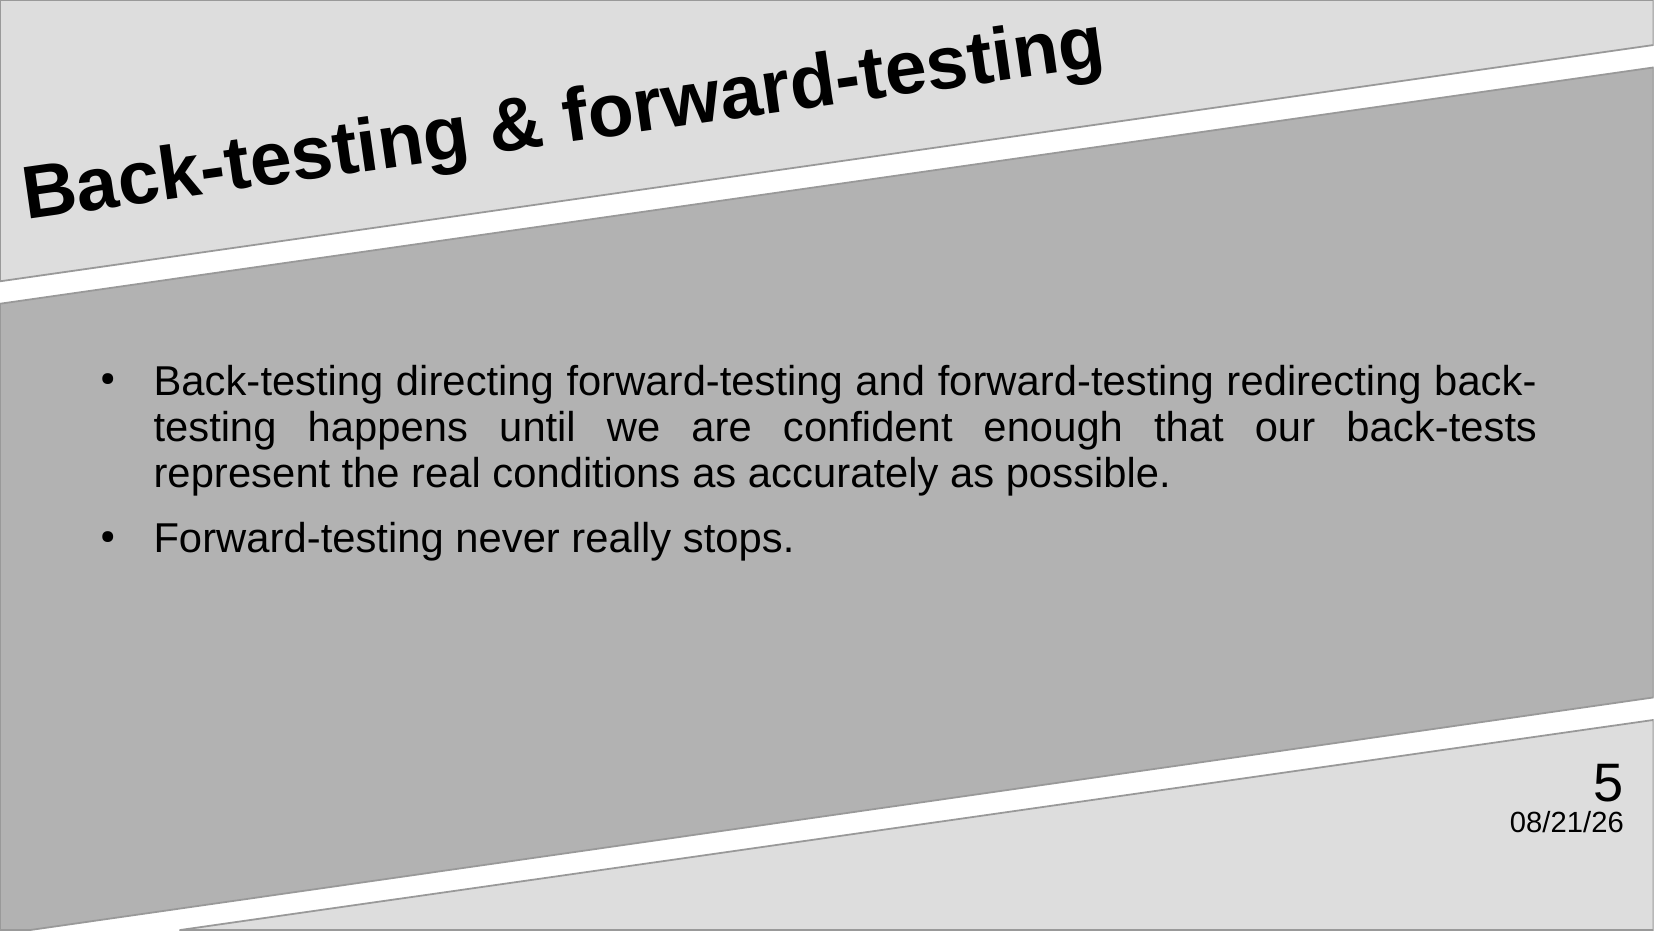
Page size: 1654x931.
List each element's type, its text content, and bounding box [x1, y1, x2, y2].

list Back-testing directing forward-testing and forward-testing redirecting back-testing happens until we are confident enough that our back-tests represent the real conditions as accurately as possible. Forward-testing never really stops. [82, 292, 1538, 833]
title Back-testing & forward-testing [11, 0, 1496, 272]
